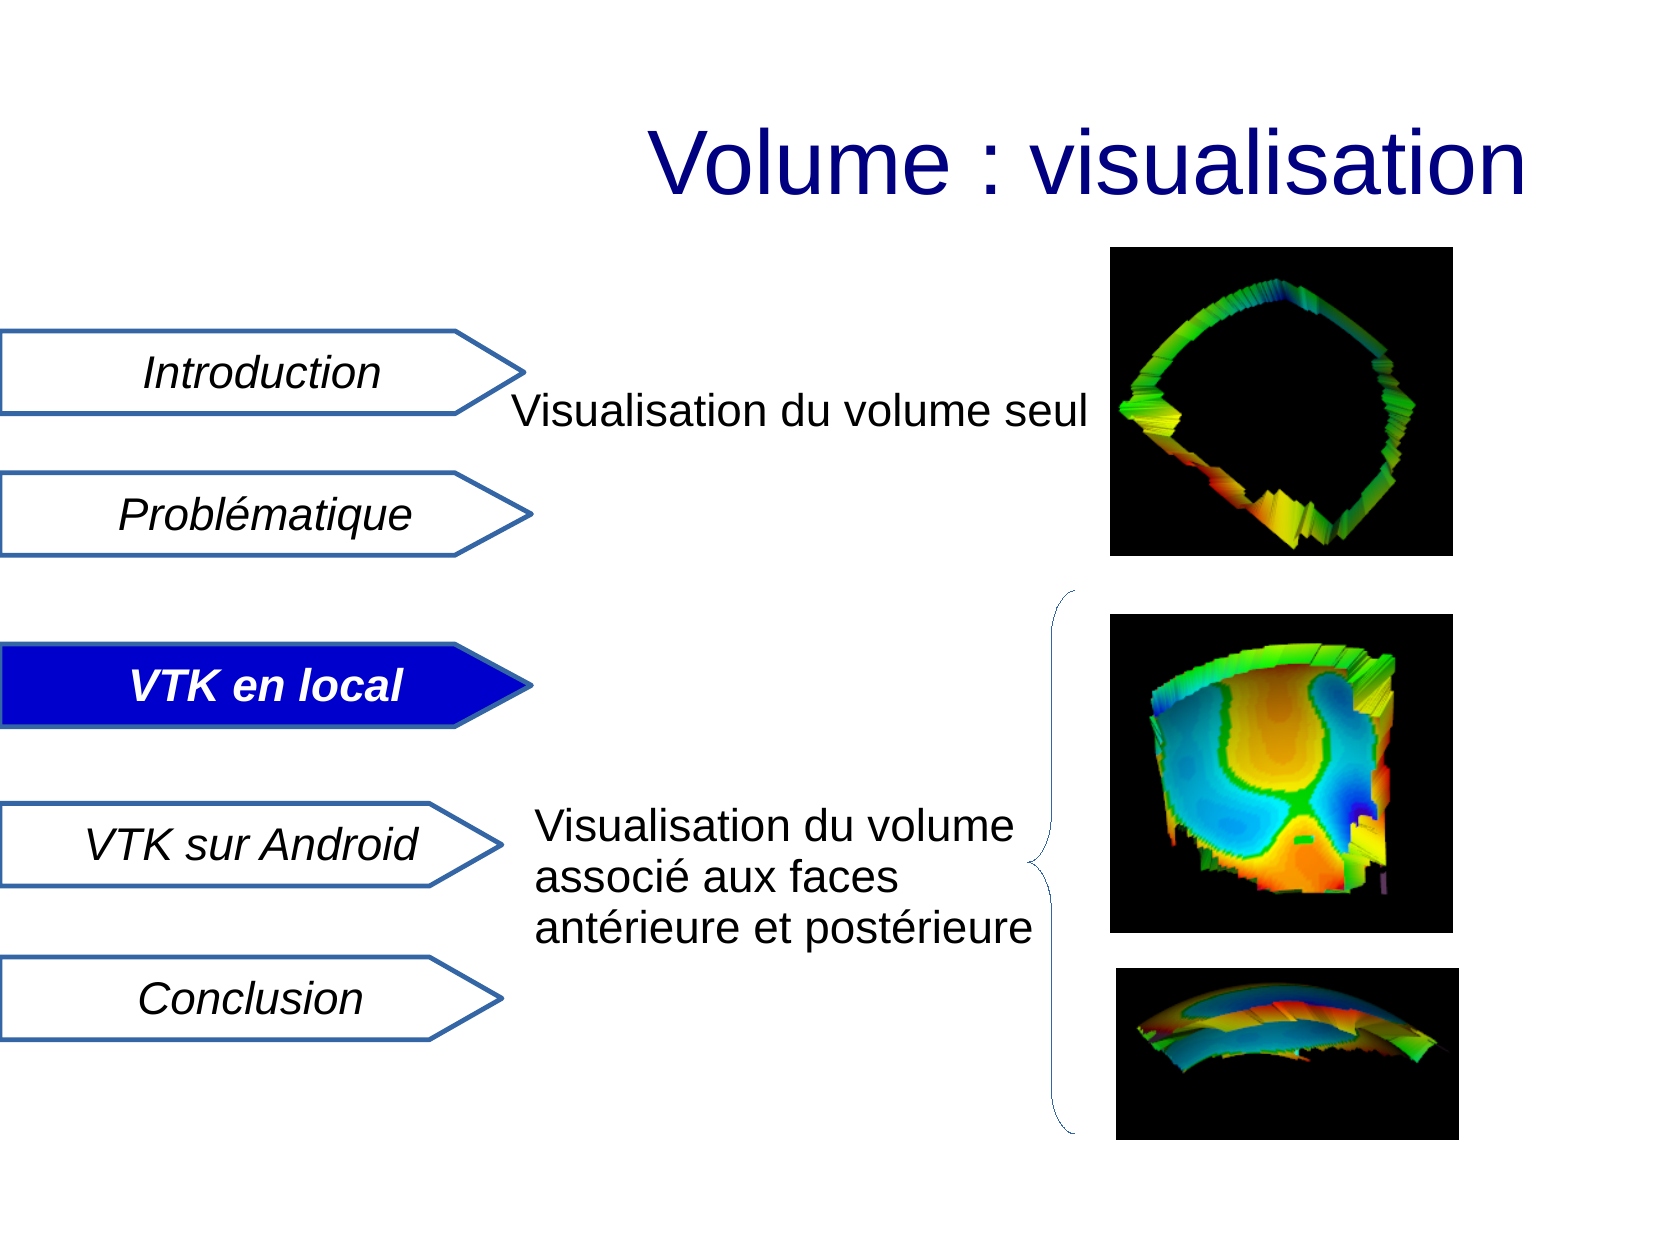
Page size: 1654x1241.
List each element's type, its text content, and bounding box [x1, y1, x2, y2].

text_box VTK en local [0, 643, 532, 727]
text_box Introduction [0, 330, 525, 414]
text_box Visualisation du volume associé aux faces antérieure et postérieure [519, 792, 1050, 961]
picture [1116, 968, 1459, 1140]
title Volume : visualisation [524, 59, 1654, 267]
text_box Conclusion [0, 956, 502, 1040]
text_box VTK sur Android [0, 803, 502, 887]
text_box Visualisation du volume seul [496, 377, 1104, 445]
text_box Problématique [0, 472, 532, 556]
picture [1110, 247, 1453, 556]
picture [1110, 614, 1453, 933]
